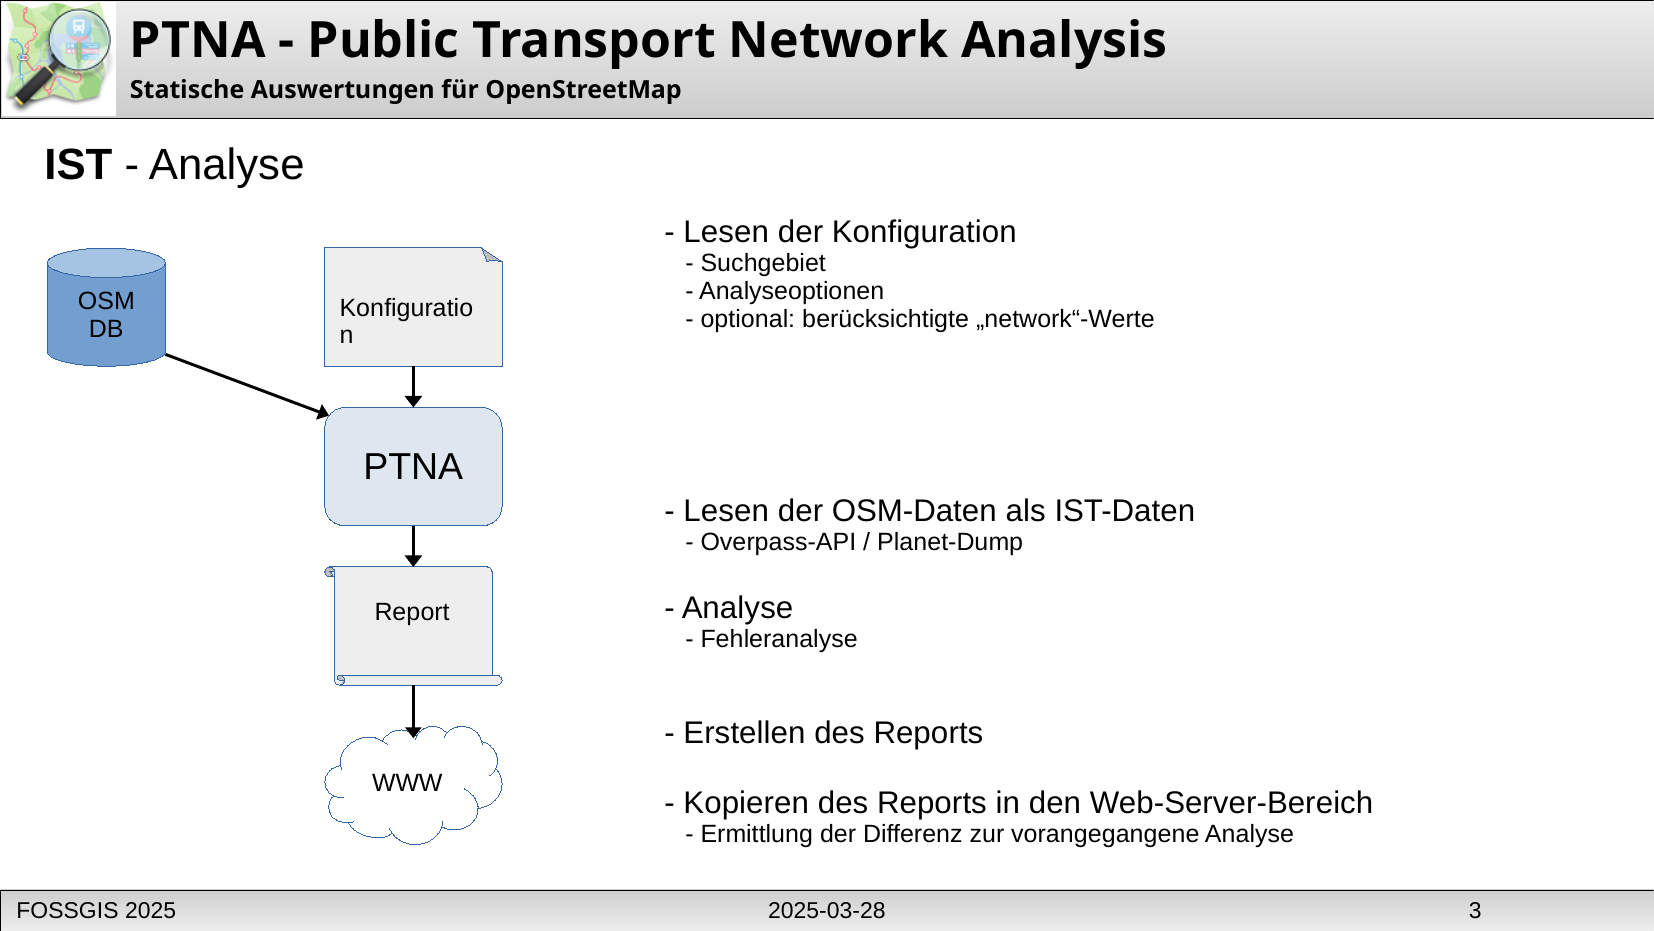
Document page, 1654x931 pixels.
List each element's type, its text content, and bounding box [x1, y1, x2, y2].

text_box [324, 566, 493, 590]
text_box Report [324, 590, 502, 650]
text_box - Lesen der Konfiguration - Suchgebiet - Analyseoptionen - optional: berücksichtigte „network“-Werte - Lesen der OSM-Daten als IST-Daten - Overpass-API / Planet-Dump - Analyse - Fehleranalyse - Erstellen des Reports - Kopieren des Reports in den Web-Server-Bereich - Ermittlung der Differenz zur vorangegangene Analyse [649, 206, 1625, 856]
text_box IST - Analyse [29, 132, 320, 197]
text_box Statische Auswertungen für OpenStreetMap [115, 59, 1653, 119]
picture [2, 2, 115, 116]
text_box PTNA - Public Transport Network Analysis [115, 0, 1653, 59]
text_box PTNA [324, 407, 503, 526]
text_box WWW [324, 726, 503, 845]
text_box 2025-03-28 [203, 889, 1453, 931]
text_box 11 [1453, 888, 1654, 931]
text_box [324, 247, 503, 367]
text_box OSM DB [47, 264, 166, 367]
text_box [334, 650, 503, 686]
text_box FOSSGIS 2025 [1, 888, 203, 931]
text_box Konfiguration [324, 285, 502, 346]
text_box [0, 0, 115, 119]
